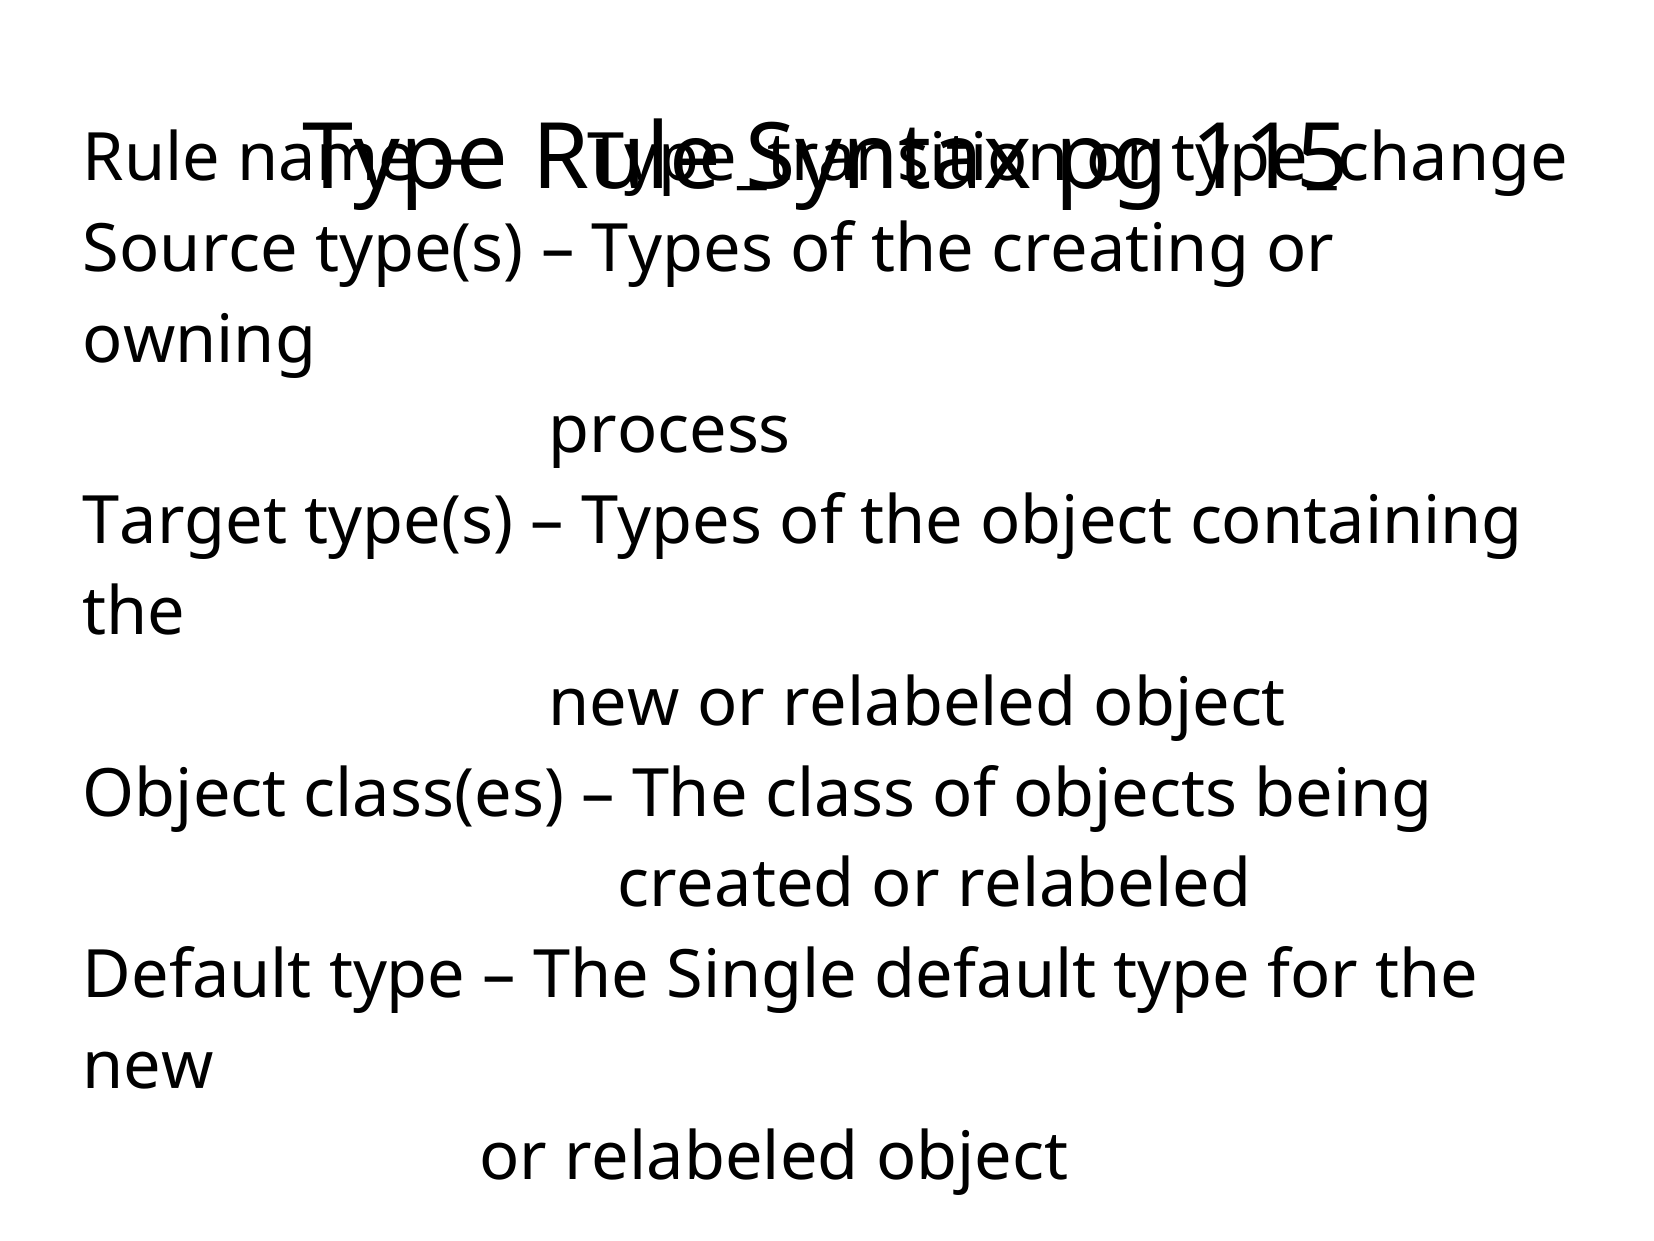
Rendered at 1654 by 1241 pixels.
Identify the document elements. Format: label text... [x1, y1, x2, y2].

subtitle Rule name – Type_transition or type_change Source type(s) – Types of the creating or owning process Target type(s) – Types of the object containing the new or relabeled object Object class(es) – The class of objects being created or relabeled Default type – The Single default type for the new or relabeled object [82, 295, 1571, 1104]
title Type Rule Syntax pg 115 [82, 56, 1571, 250]
